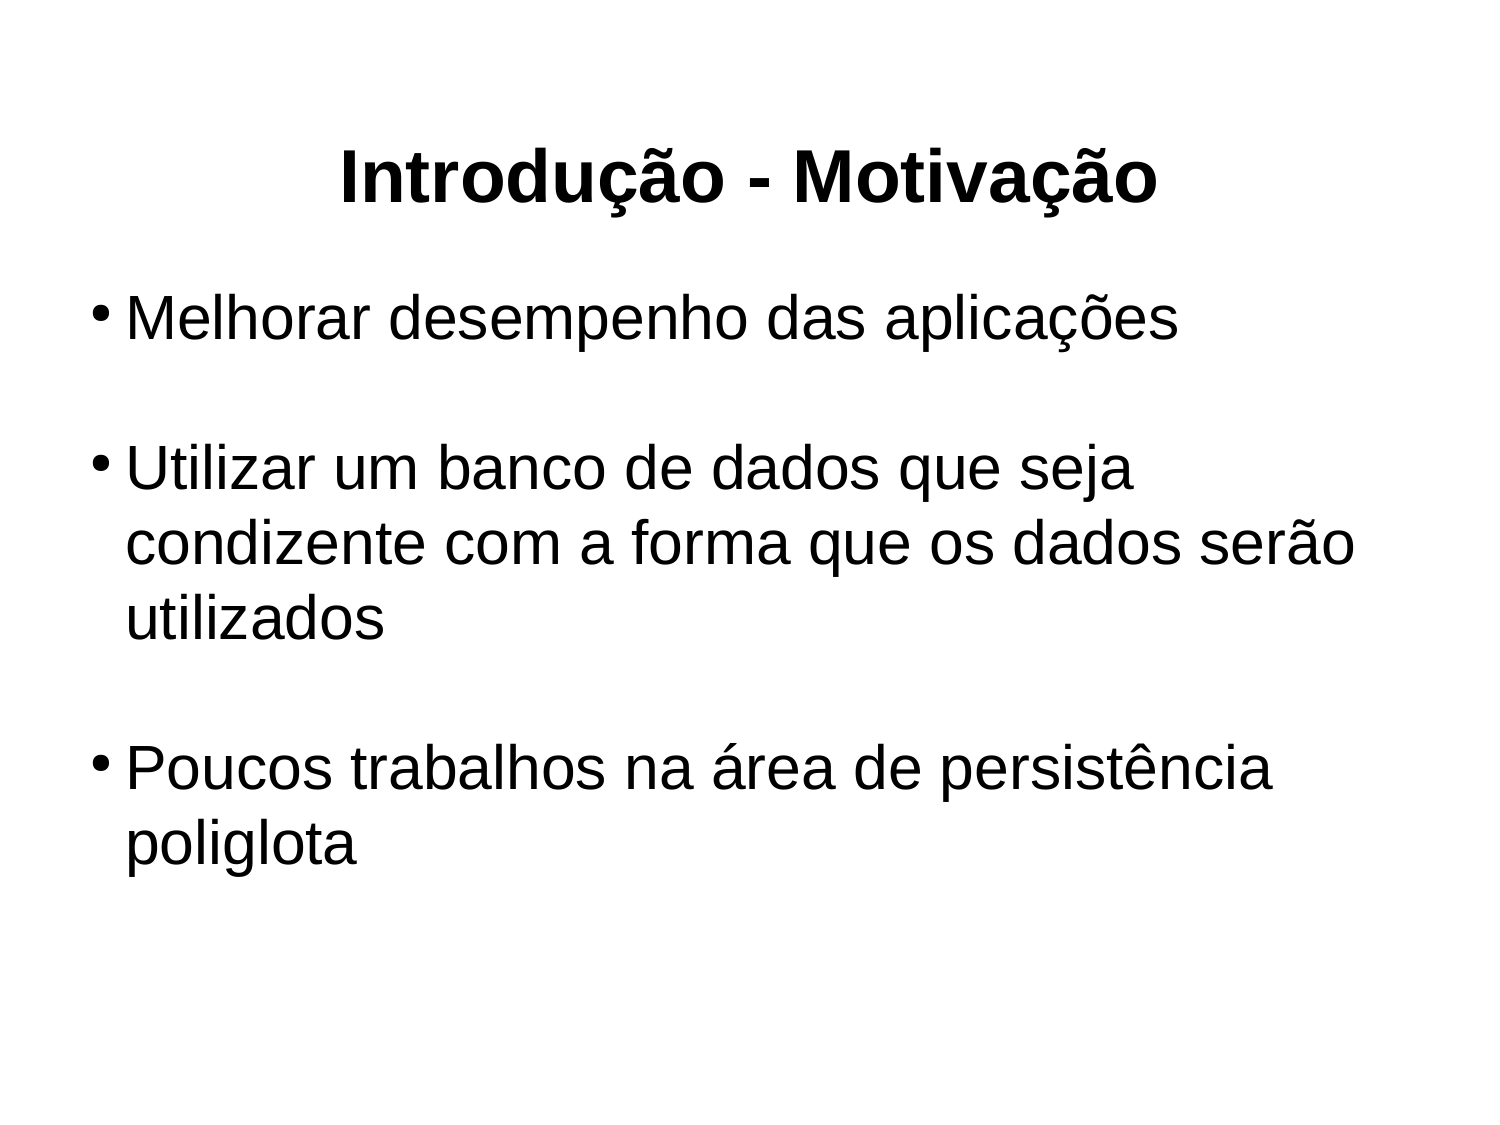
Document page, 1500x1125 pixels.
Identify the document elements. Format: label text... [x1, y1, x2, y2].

text_box Introdução - Motivação [75, 45, 1425, 233]
text_box Melhorar desempenho das aplicações Utilizar um banco de dados que seja condizente com a forma que os dados serão utilizados Poucos trabalhos na área de persistência poliglota [75, 262, 1425, 1078]
